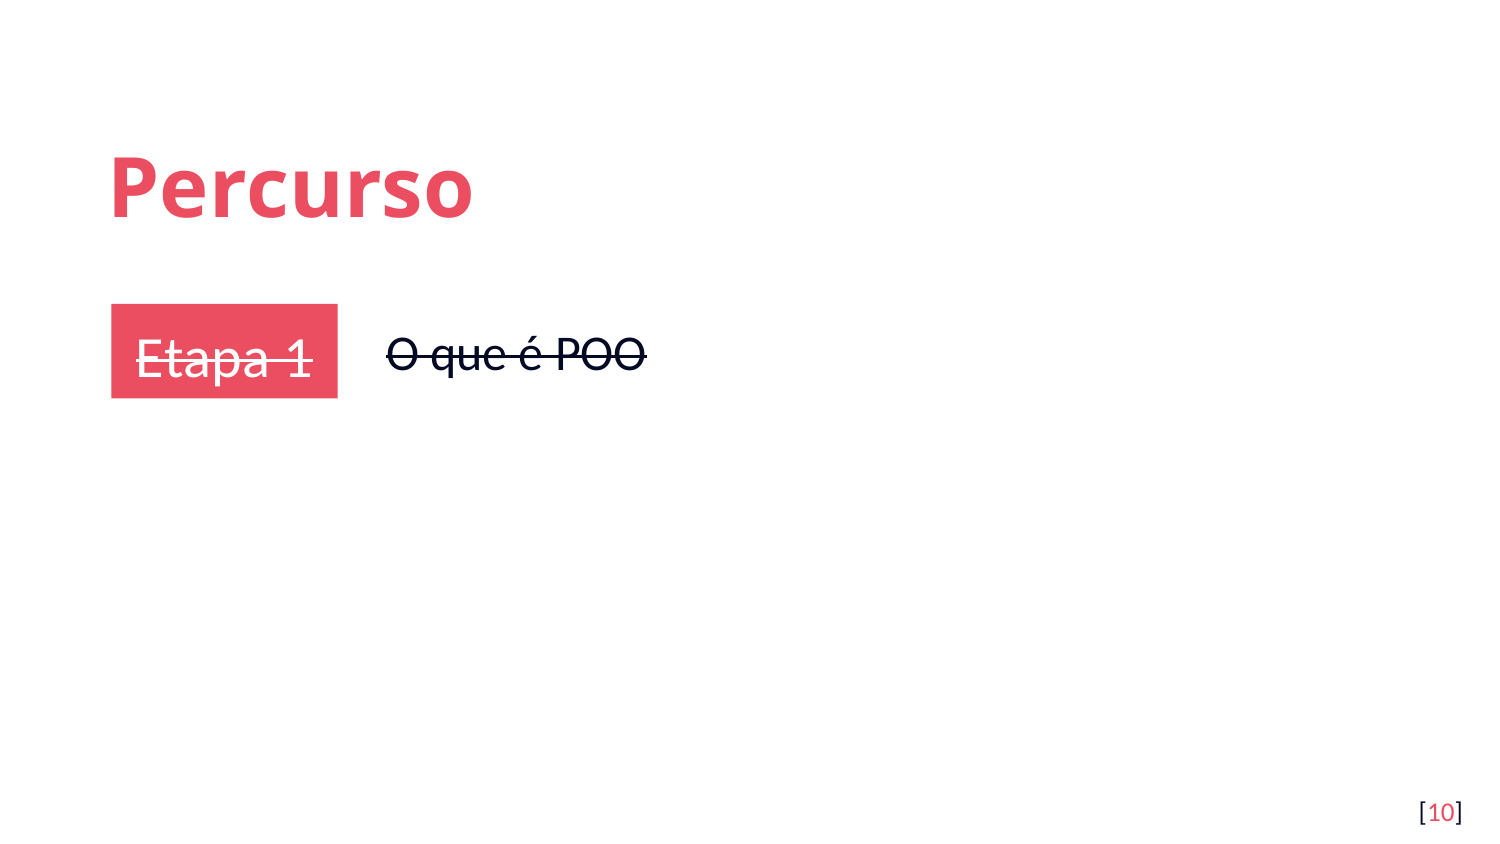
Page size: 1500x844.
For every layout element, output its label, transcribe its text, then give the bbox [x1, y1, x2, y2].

slide_number [10] [1403, 779, 1494, 844]
text_box O que é POO [371, 313, 1384, 389]
text_box Percurso [92, 104, 1309, 243]
text_box Etapa 1 [111, 303, 338, 399]
